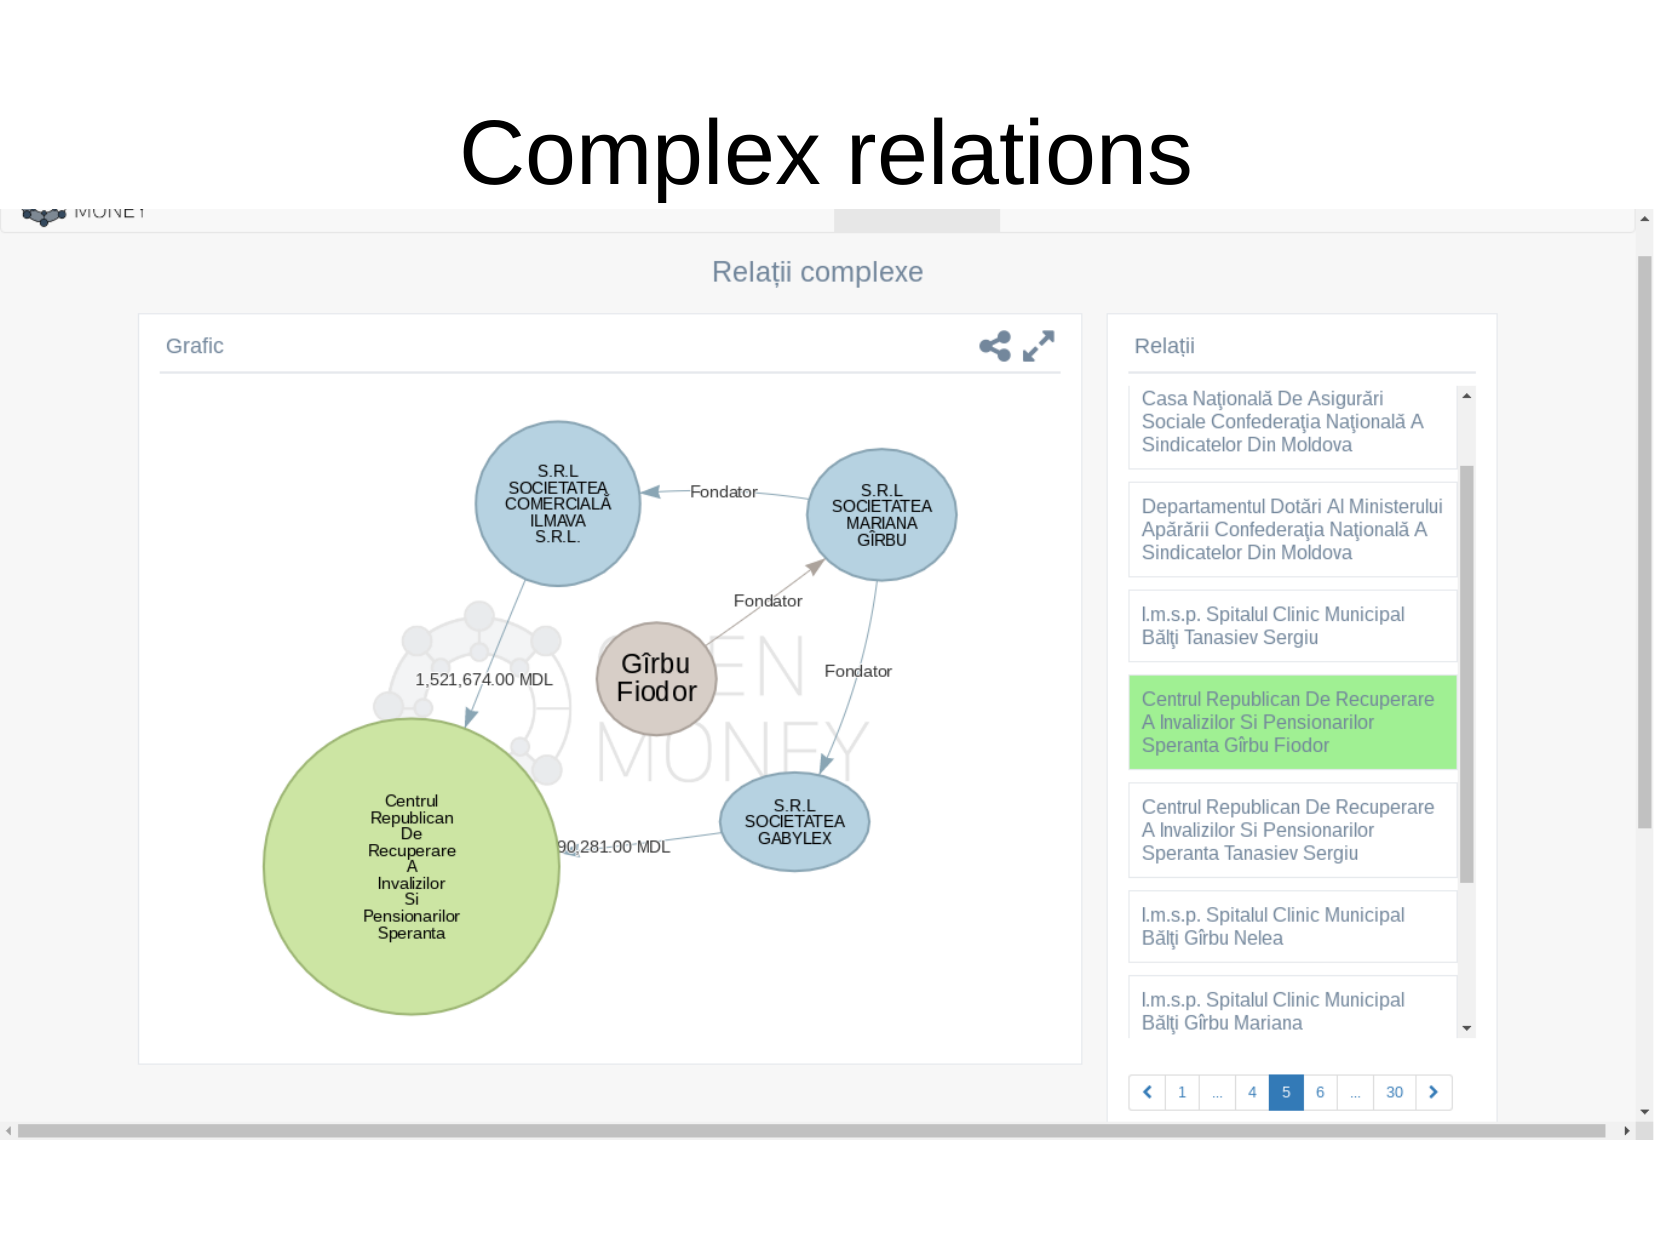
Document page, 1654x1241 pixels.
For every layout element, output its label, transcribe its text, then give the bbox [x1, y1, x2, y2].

picture [0, 209, 1654, 1140]
title Complex relations [82, 49, 1571, 209]
